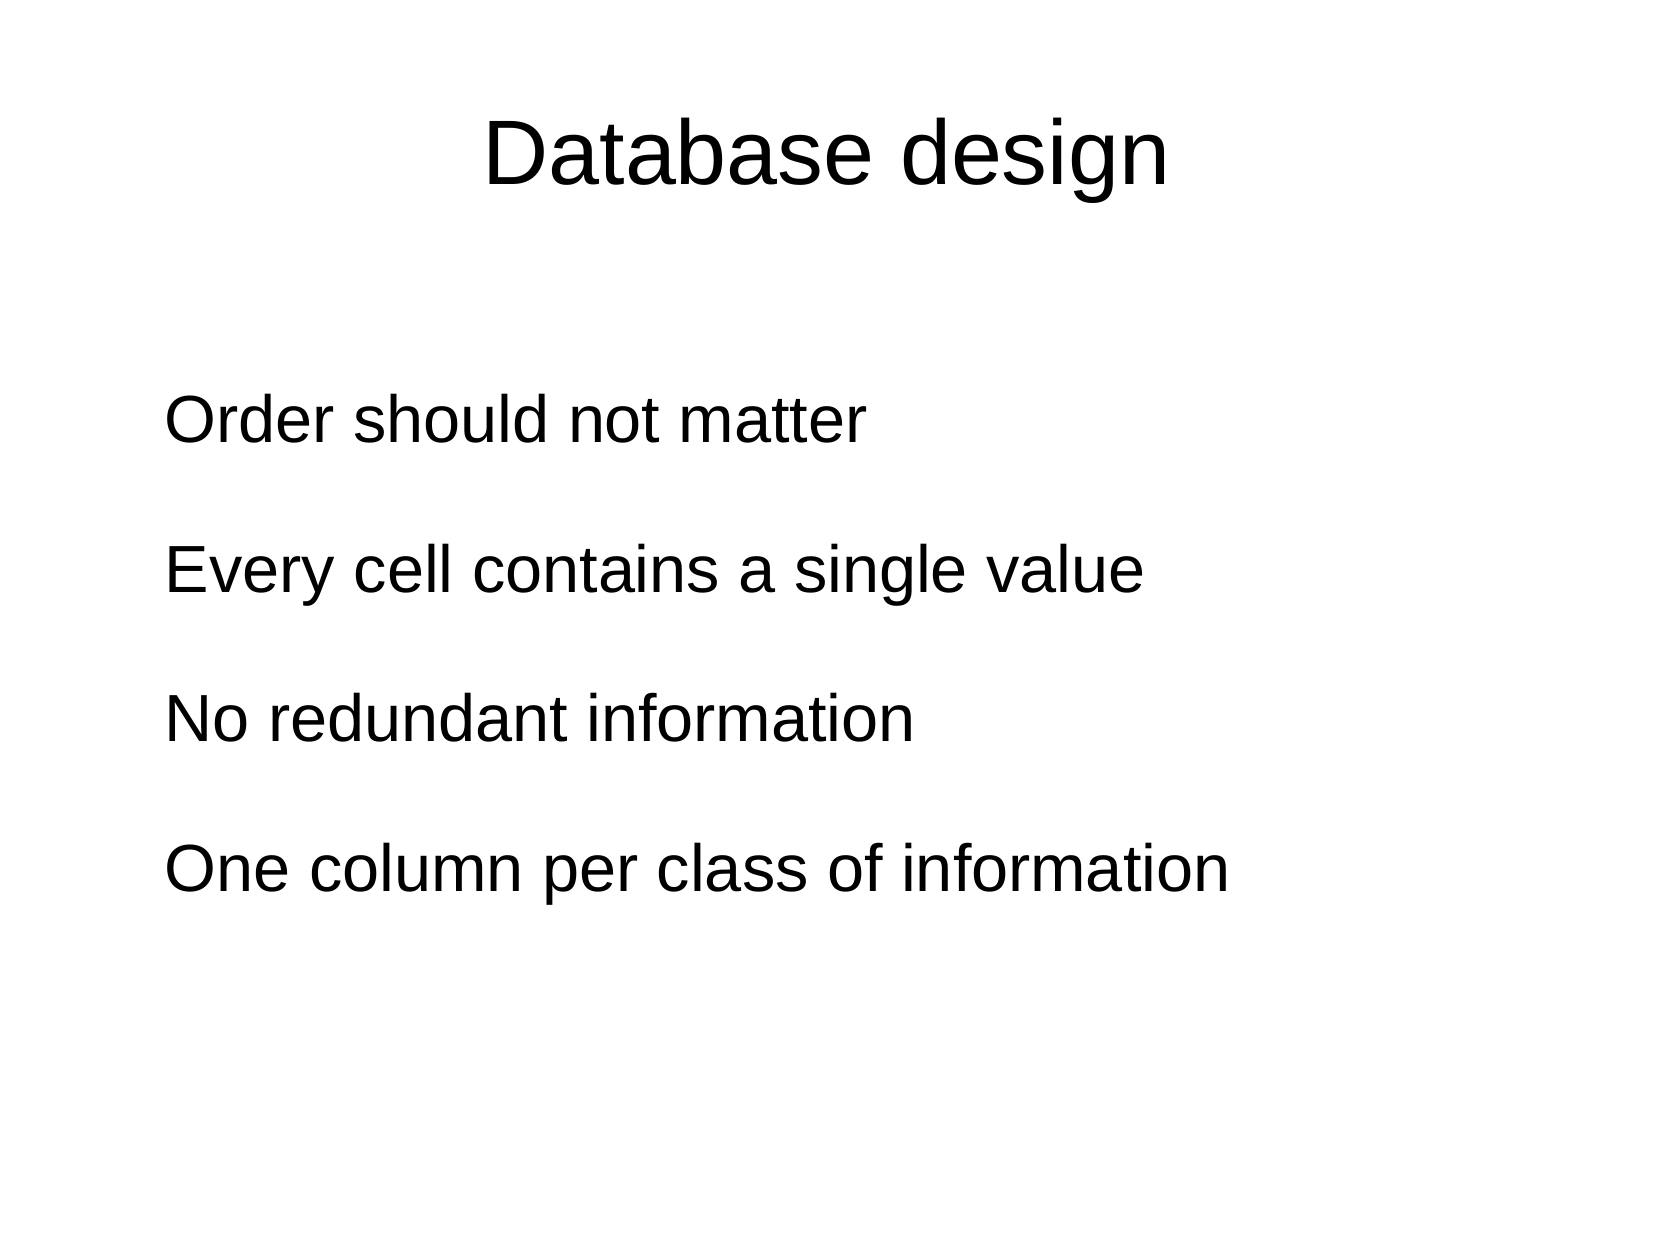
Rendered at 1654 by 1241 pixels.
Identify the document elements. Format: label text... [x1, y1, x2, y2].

title Database design [82, 49, 1571, 257]
text_box Order should not matter Every cell contains a single value No redundant information One column per class of information [150, 375, 1561, 912]
